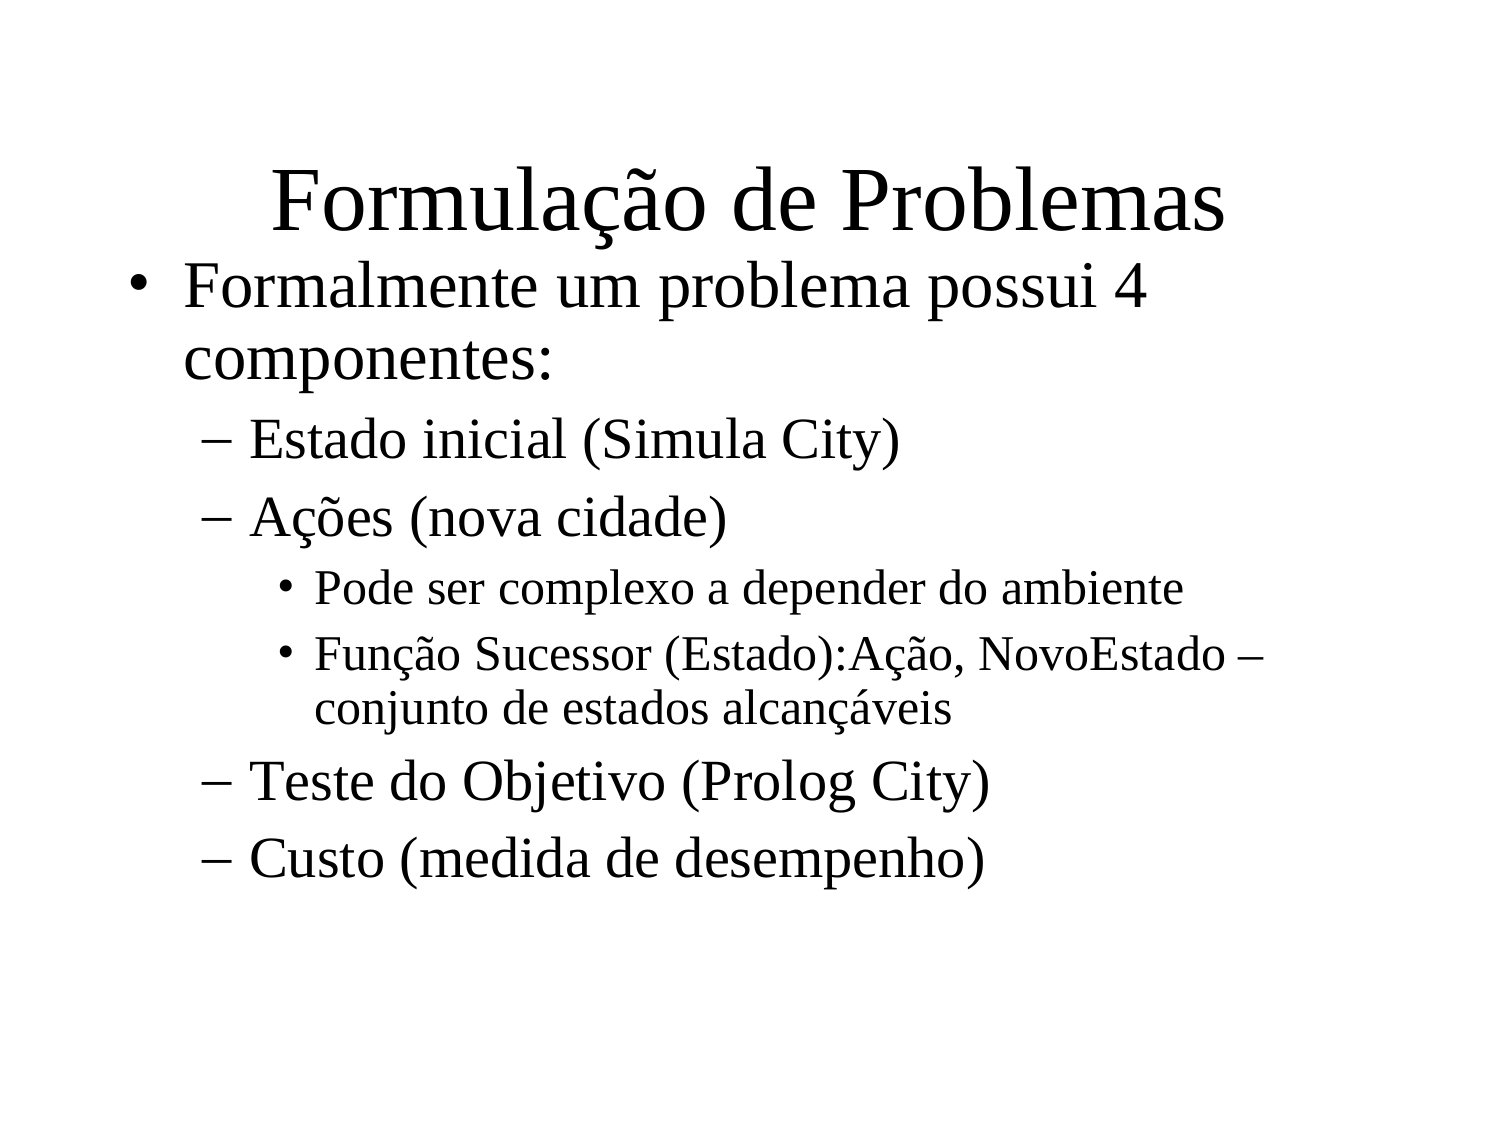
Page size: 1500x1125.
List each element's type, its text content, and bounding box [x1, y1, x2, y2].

title Formulação de Problemas [112, 99, 1388, 288]
list Formalmente um problema possui 4 componentes: Estado inicial (Simula City) Ações (nova cidade) Pode ser complexo a depender do ambiente Função Sucessor (Estado):Ação, NovoEstado – conjunto de estados alcançáveis Teste do Objetivo (Prolog City) Custo (medida de desempenho) [112, 288, 1388, 918]
